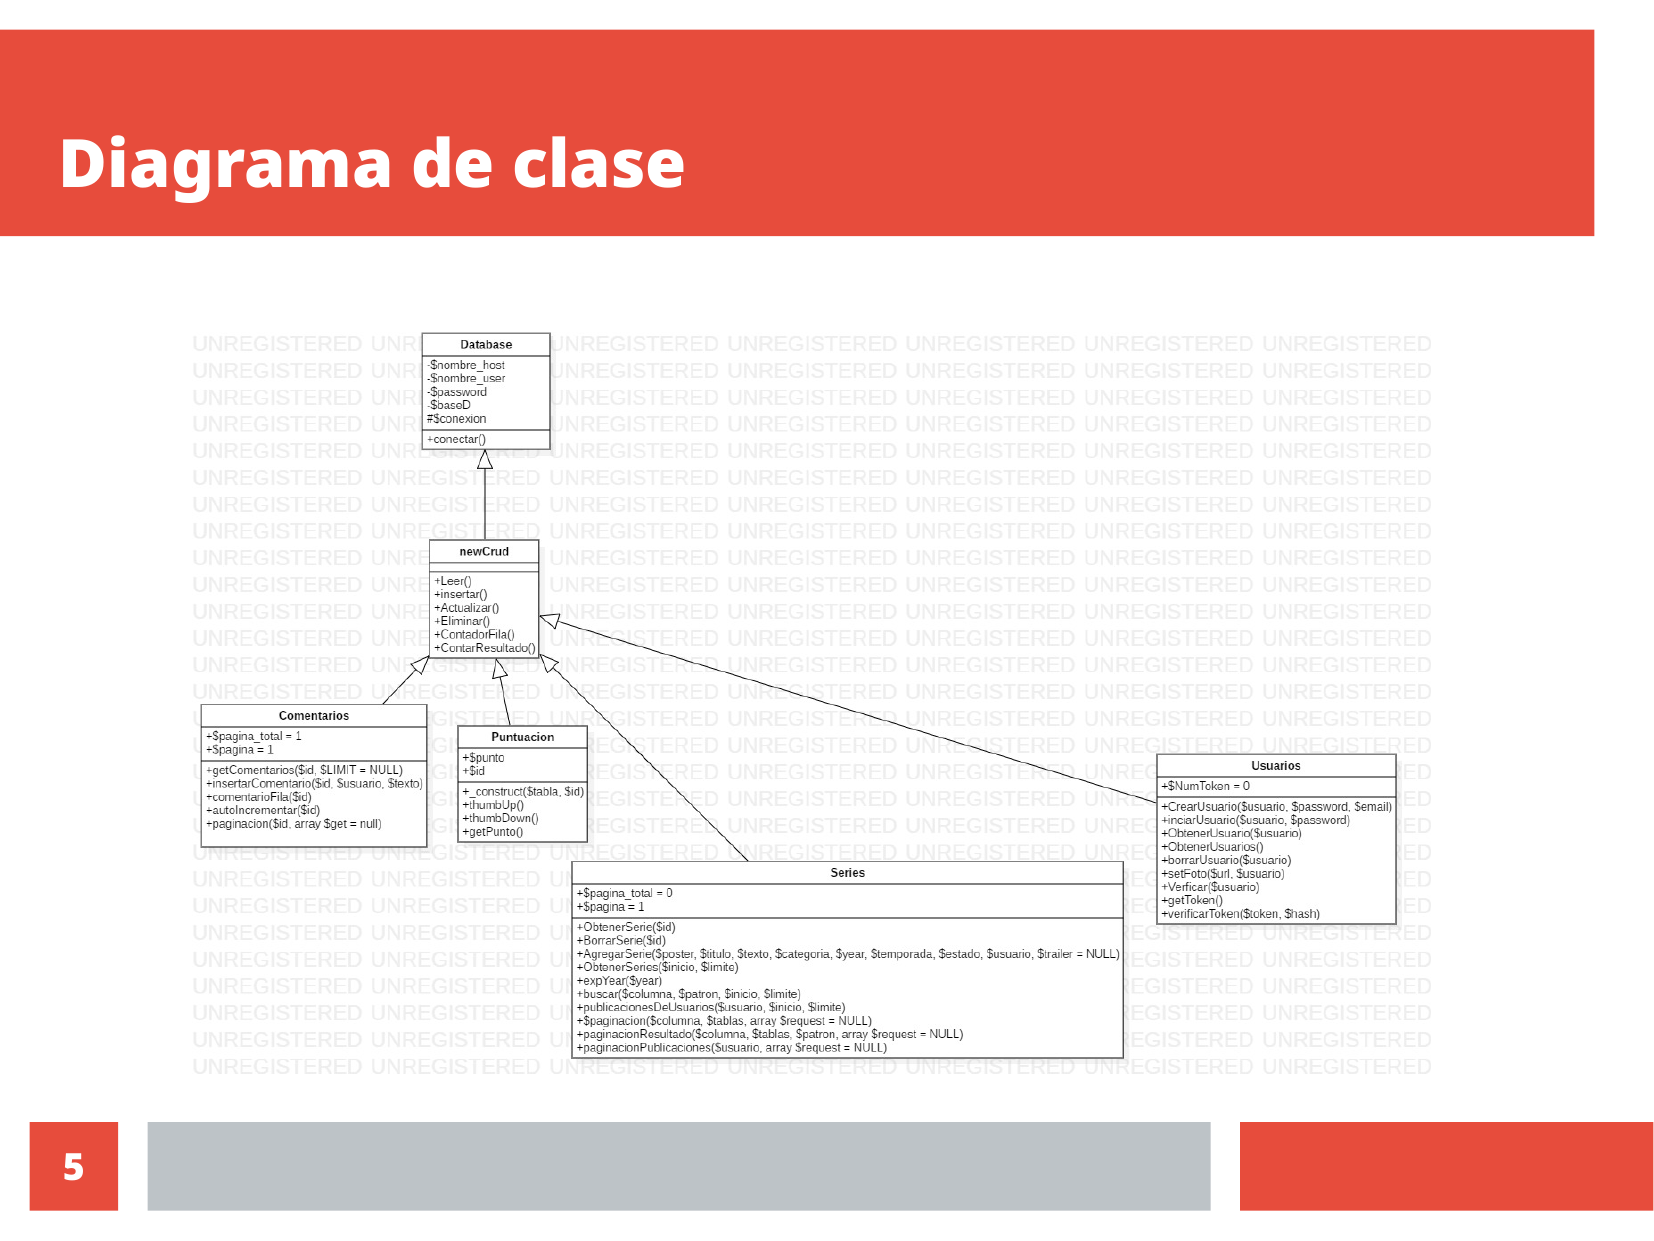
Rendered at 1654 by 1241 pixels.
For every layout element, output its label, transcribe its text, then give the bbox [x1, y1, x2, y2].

picture [192, 324, 1431, 1093]
title Diagrama de clase [59, 59, 1595, 207]
